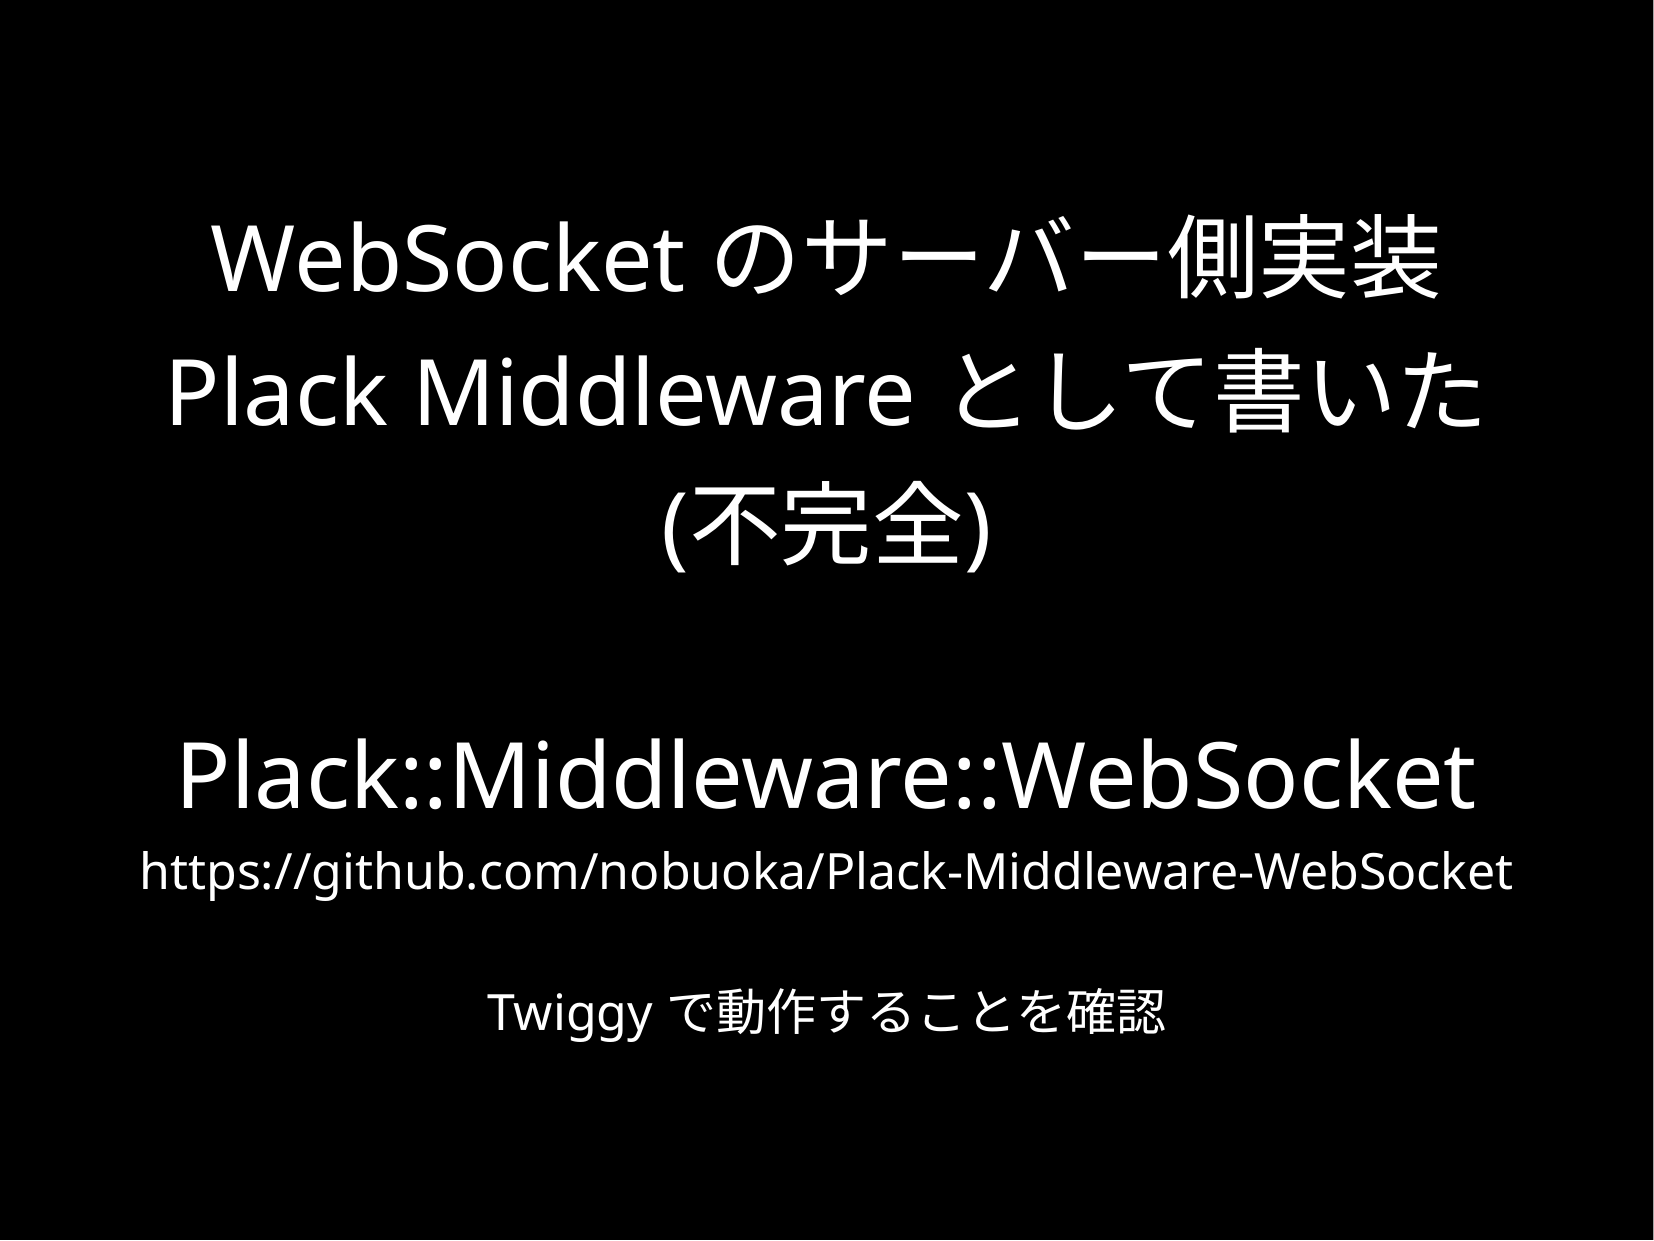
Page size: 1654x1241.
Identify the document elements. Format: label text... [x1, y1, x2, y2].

subtitle WebSocket のサーバー側実装 Plack Middleware として書いた (不完全) Plack::Middleware::WebSocket https://github.com/nobuoka/Plack-Middleware-WebSocket Twiggy で動作することを確認 [82, 49, 1571, 1182]
